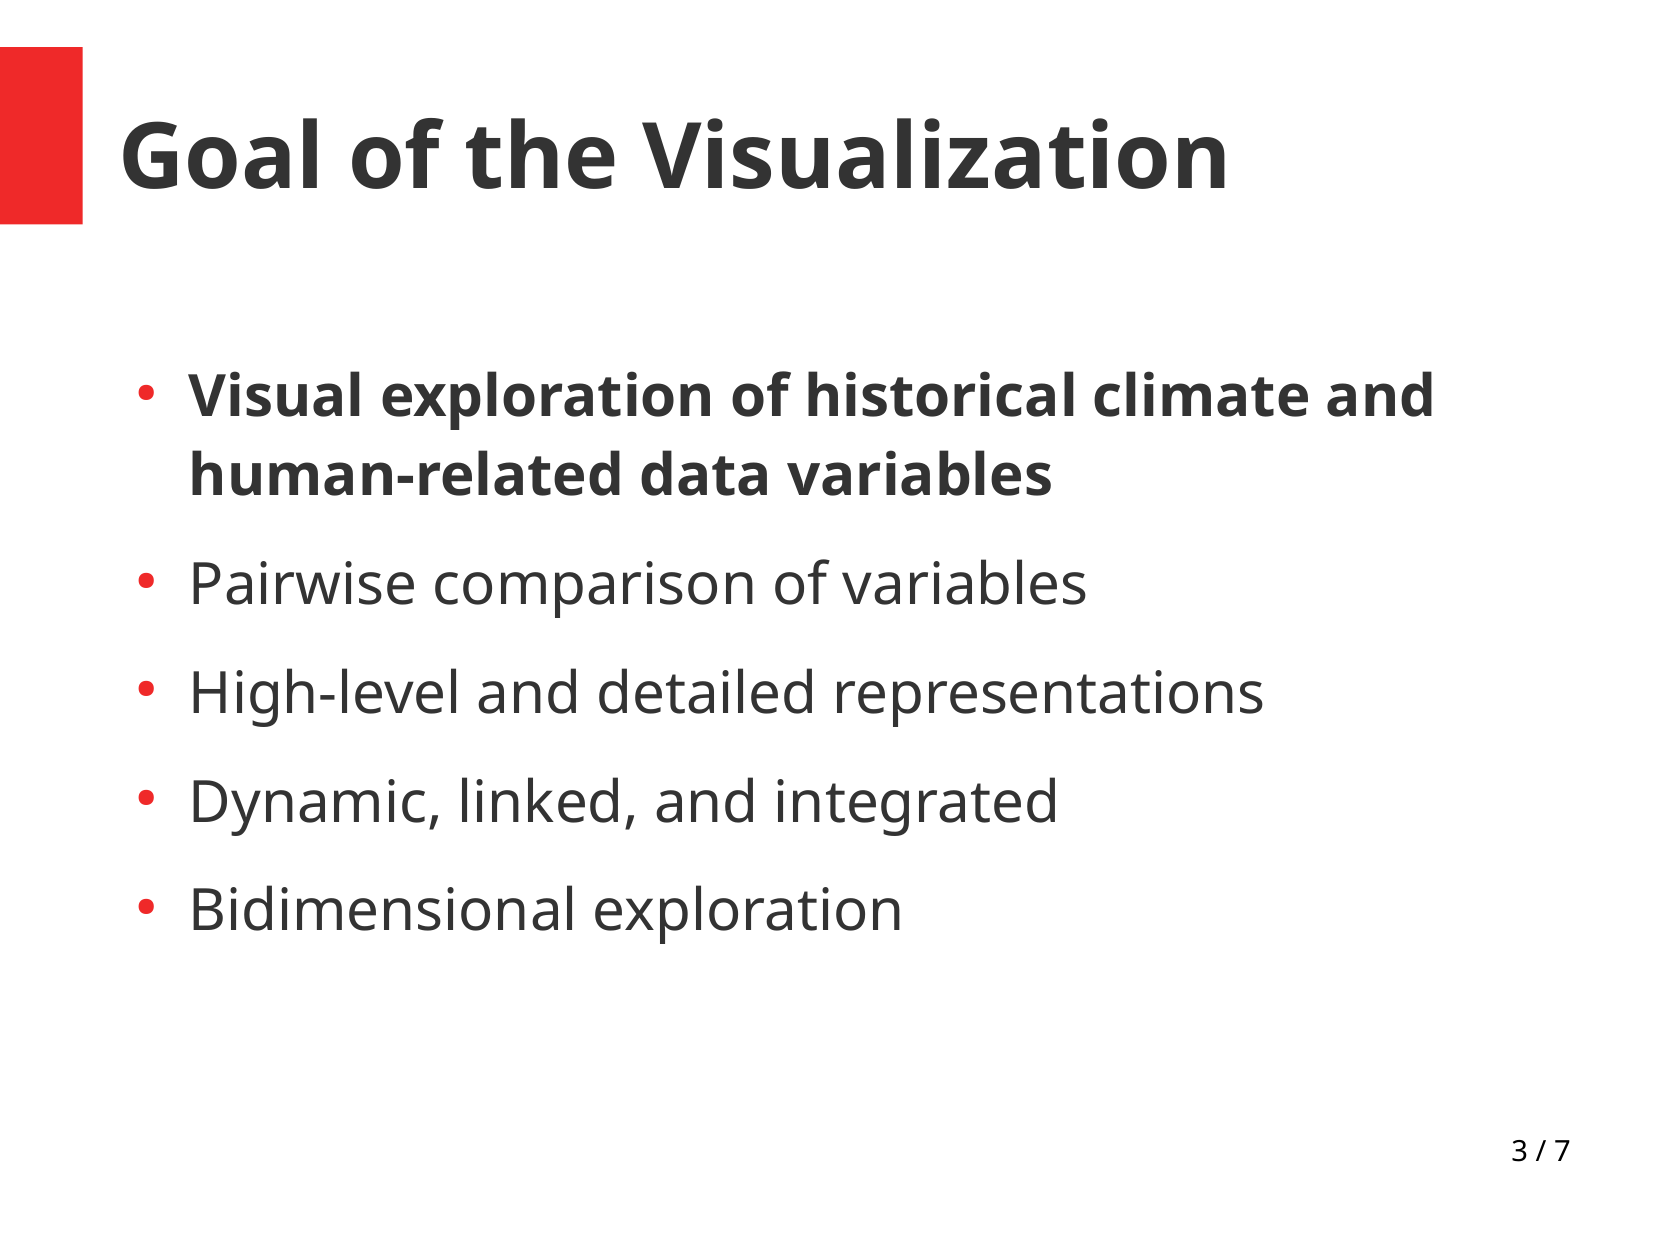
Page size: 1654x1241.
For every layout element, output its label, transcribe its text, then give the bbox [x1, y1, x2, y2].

list Visual exploration of historical climate and human-related data variables Pairwise comparison of variables High-level and detailed representations Dynamic, linked, and integrated Bidimensional exploration [118, 354, 1536, 1074]
title Goal of the Visualization [118, 49, 1571, 257]
